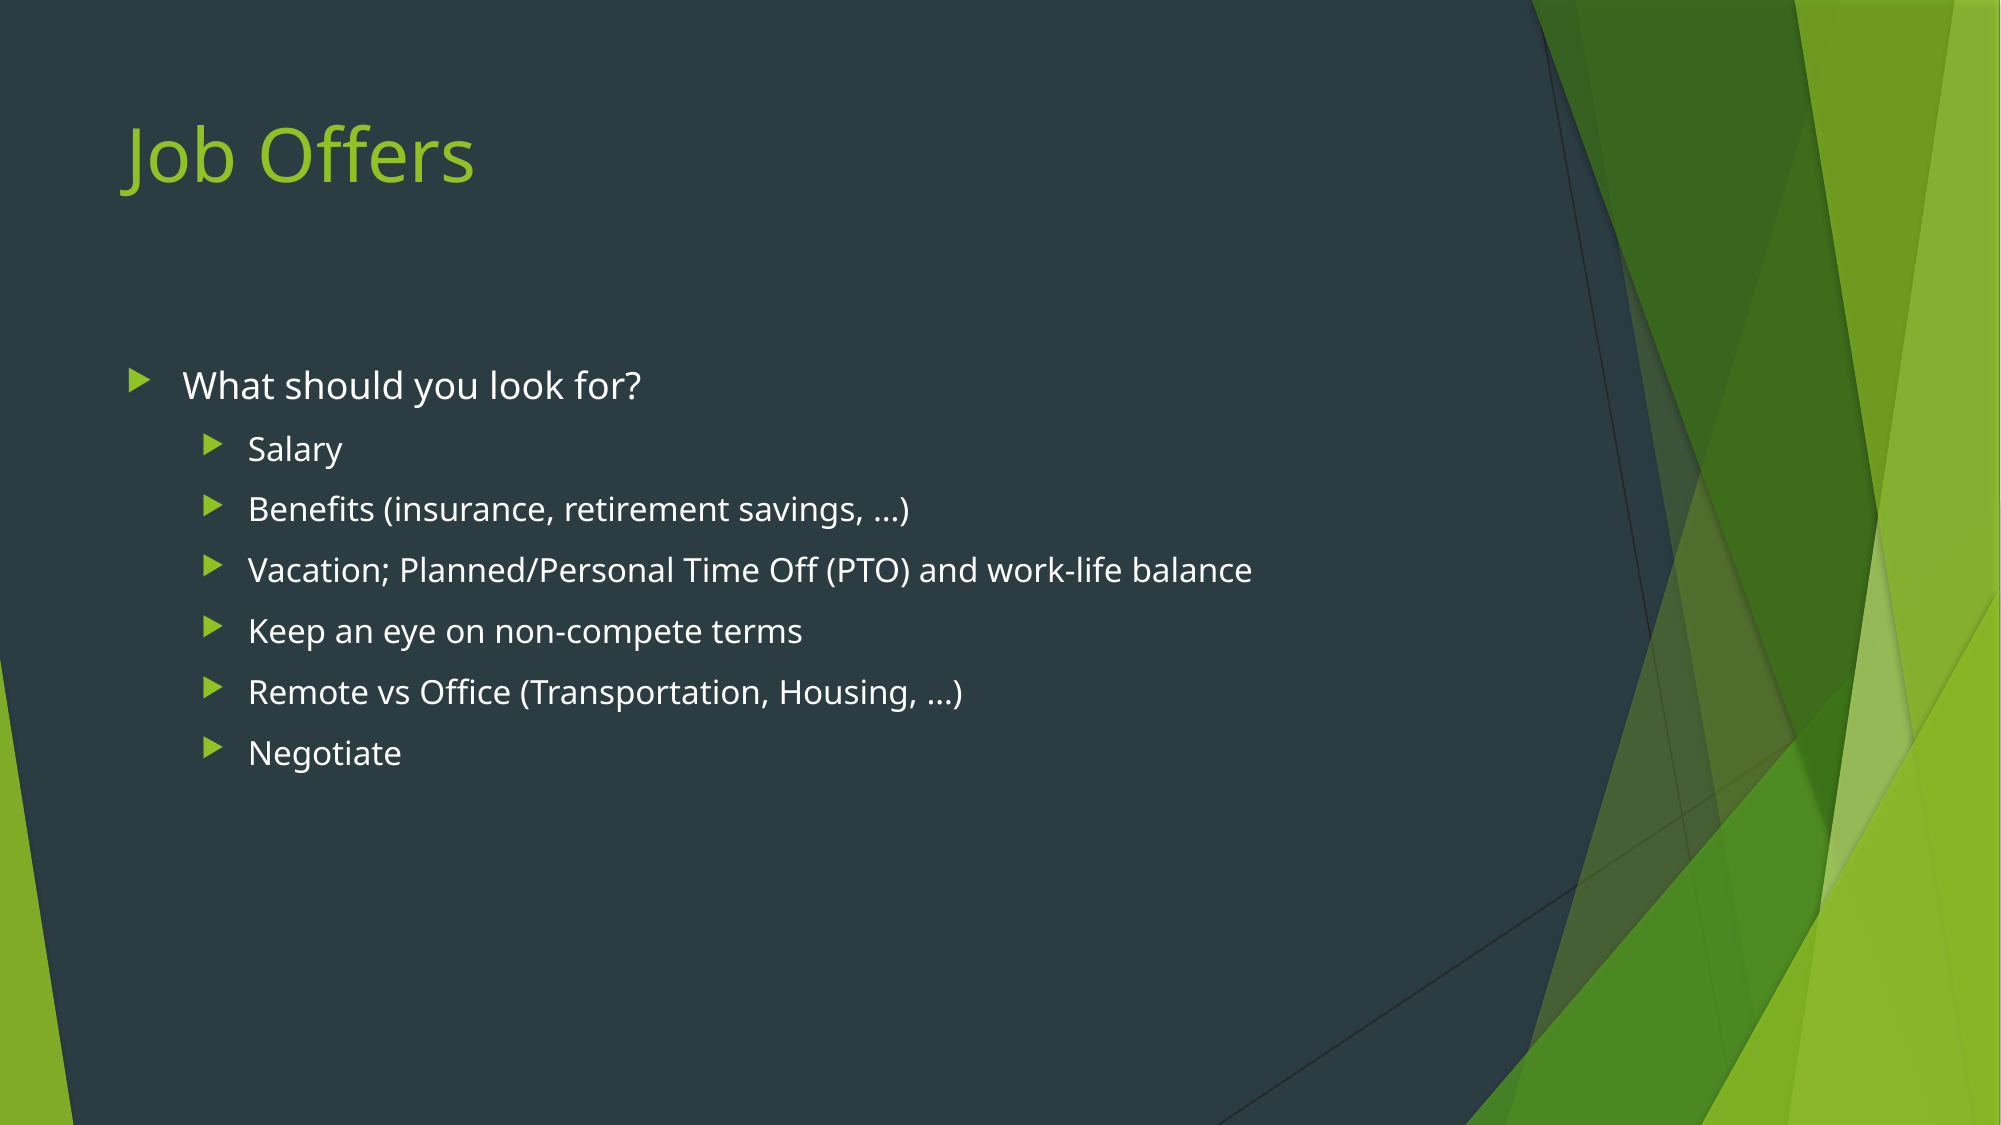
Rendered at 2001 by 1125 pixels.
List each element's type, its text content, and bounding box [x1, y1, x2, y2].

title Job Offers [111, 99, 1522, 317]
list What should you look for? Salary Benefits (insurance, retirement savings, …) Vacation; Planned/Personal Time Off (PTO) and work-life balance Keep an eye on non-compete terms Remote vs Office (Transportation, Housing, …) Negotiate [111, 354, 1522, 992]
